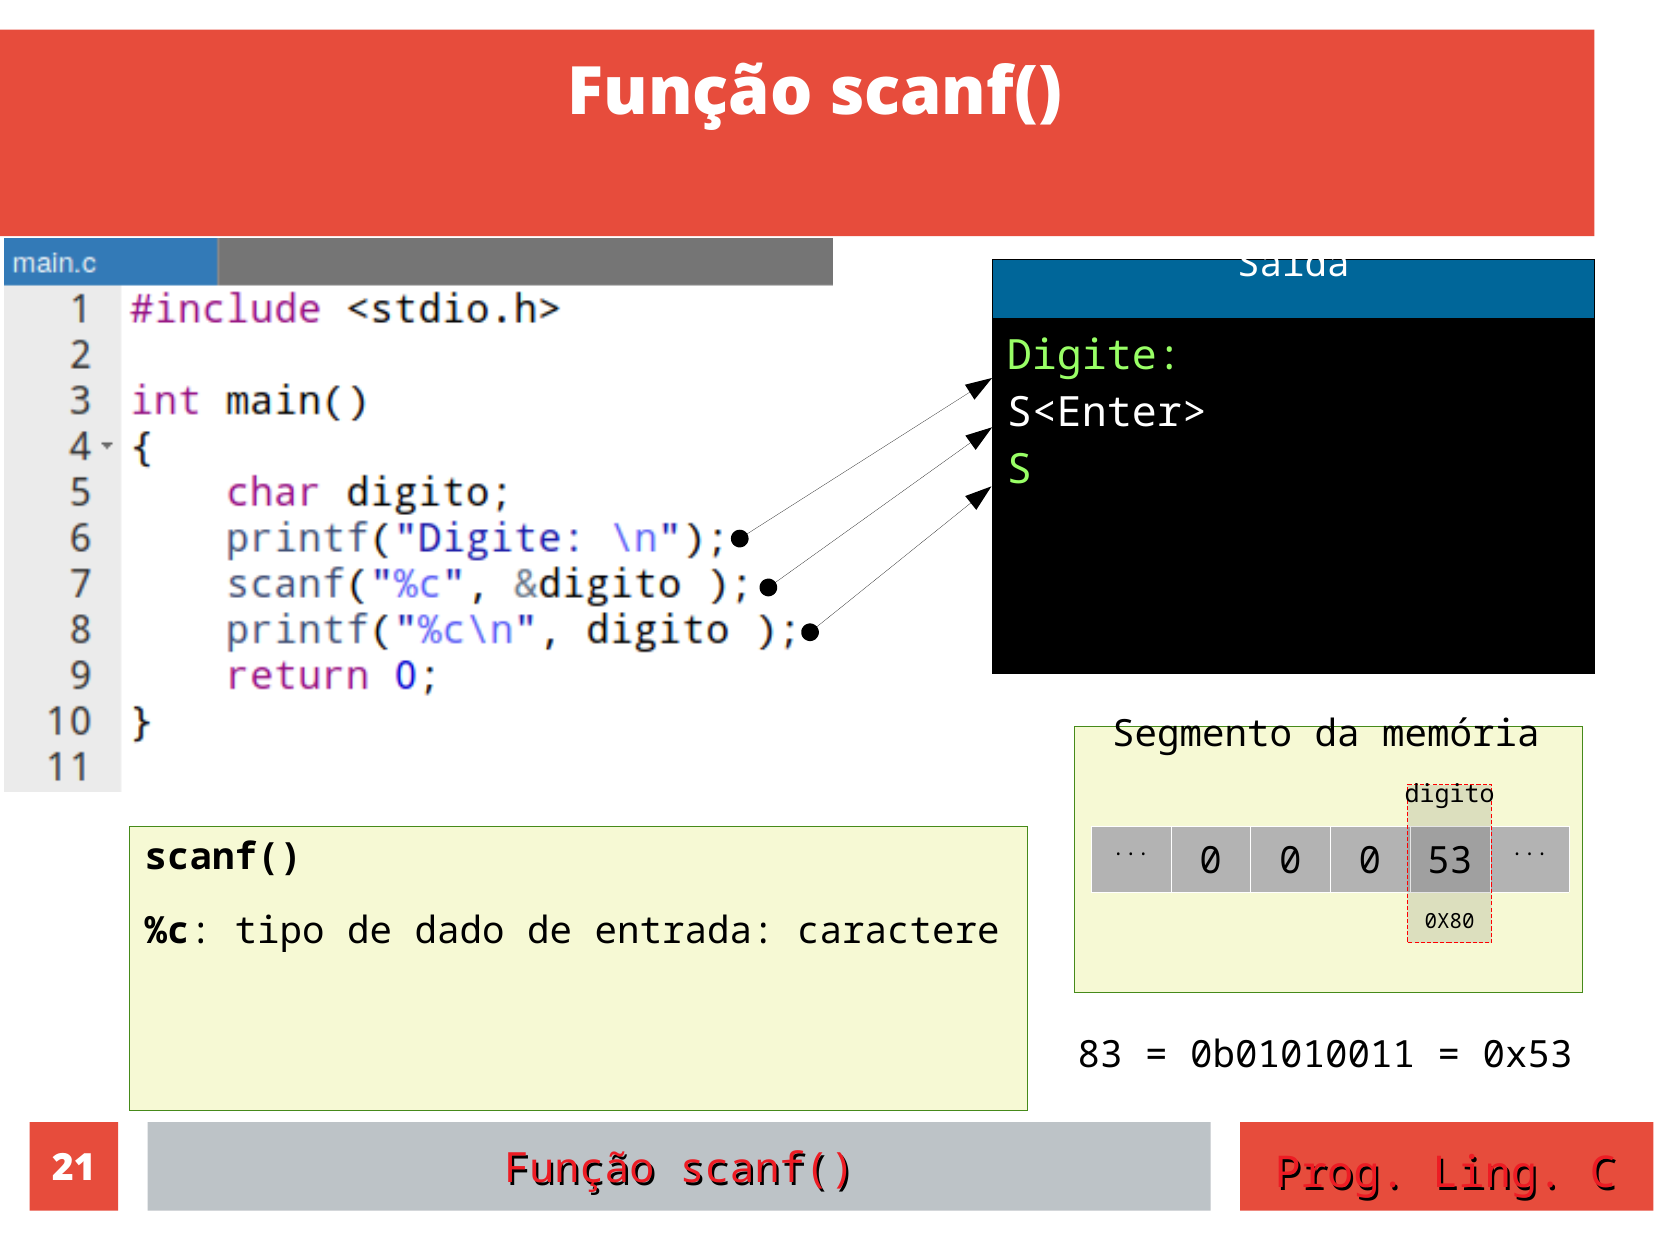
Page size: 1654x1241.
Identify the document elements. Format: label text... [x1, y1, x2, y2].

text_box digito 0X80 [1407, 784, 1492, 943]
table_header 0 [1331, 827, 1407, 892]
table_header 0 [1251, 827, 1330, 892]
table_header ... [1492, 827, 1569, 892]
title Função scanf() [283, 42, 1347, 225]
text_box Digite: S<Enter> S [992, 318, 1595, 674]
text_box Segmento da memória [1074, 726, 1583, 993]
text_box Saída [1310, 259, 1320, 274]
text_box Prog. Ling. C [1233, 1133, 1654, 1202]
text_box Saída [992, 259, 1595, 318]
text_box 83 = 0b01010011 = 0x53 [1062, 1020, 1595, 1081]
picture [4, 238, 833, 792]
table_header 0 [1172, 827, 1250, 892]
text_box Função scanf() [197, 1133, 1162, 1199]
table_header ... [1092, 827, 1171, 892]
text_box scanf() %c: tipo de dado de entrada: caractere [129, 826, 1028, 1111]
